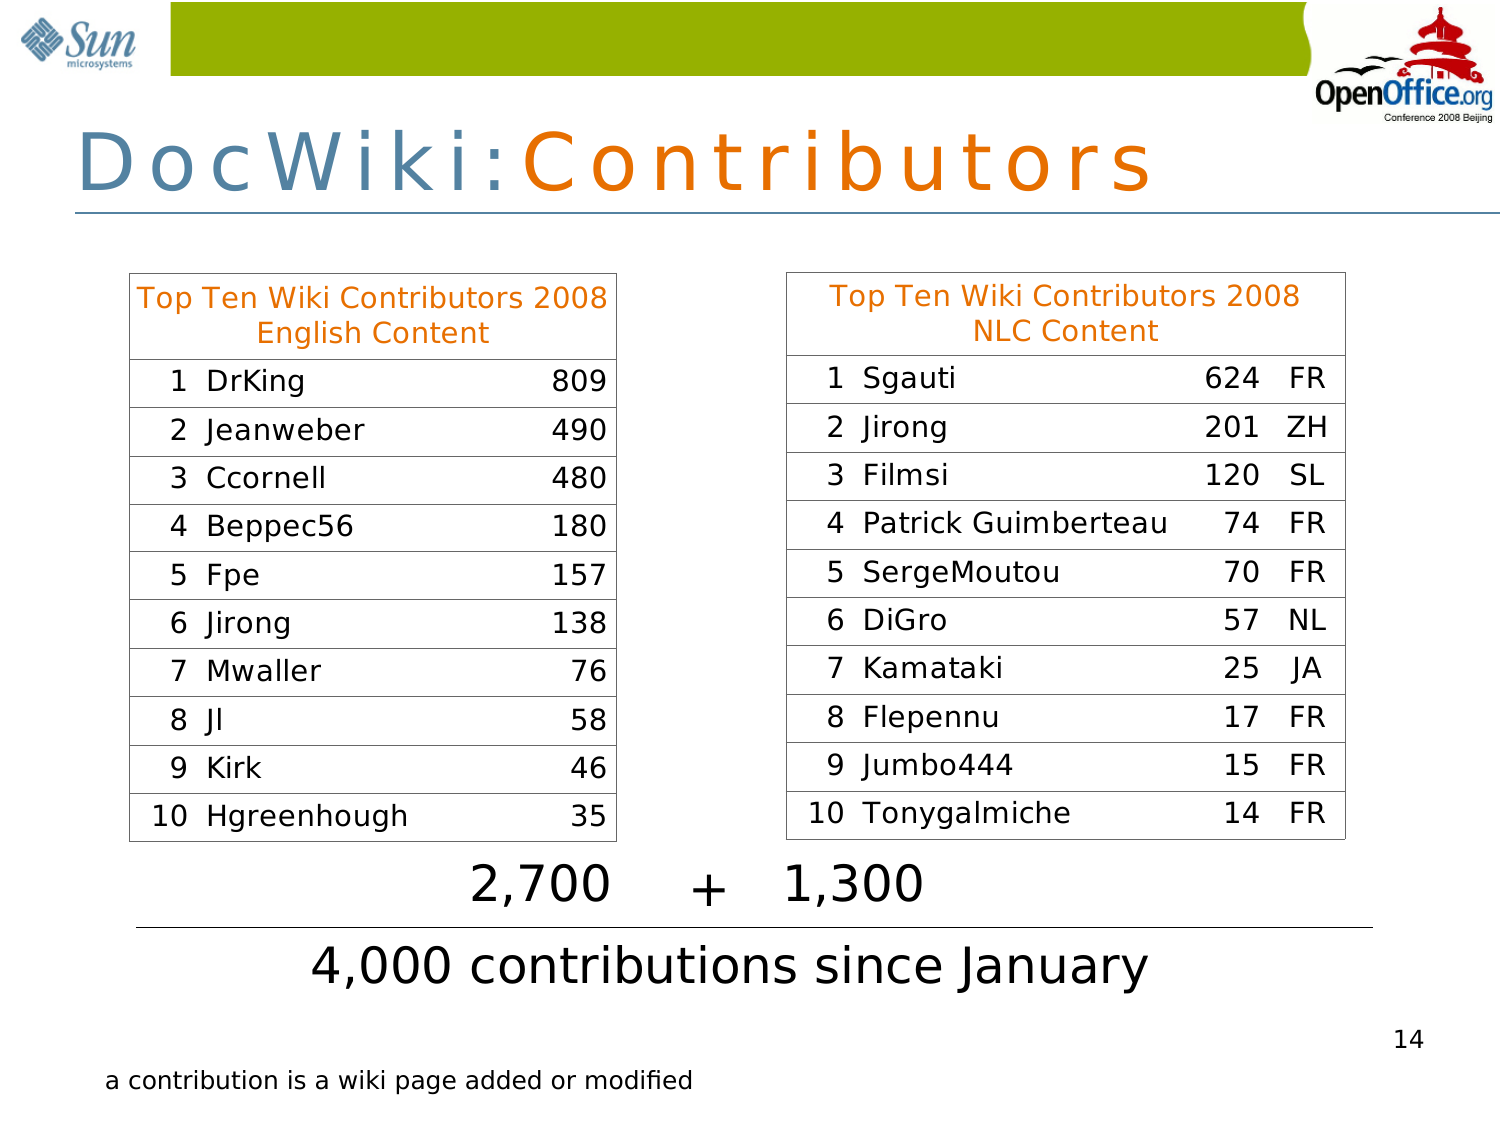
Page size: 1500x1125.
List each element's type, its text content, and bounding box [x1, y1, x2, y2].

text_box a contribution is a wiki page added or modified [104, 1070, 1361, 1100]
chart [785, 272, 1348, 842]
chart [128, 272, 619, 845]
text_box 2,700 [469, 862, 628, 921]
picture [156, 2, 1500, 124]
title DocWiki:Contributors [75, 116, 1437, 210]
text_box 4,000 contributions since January [128, 939, 1334, 998]
text_box 1,300 [791, 862, 945, 921]
text_box + [628, 862, 791, 921]
